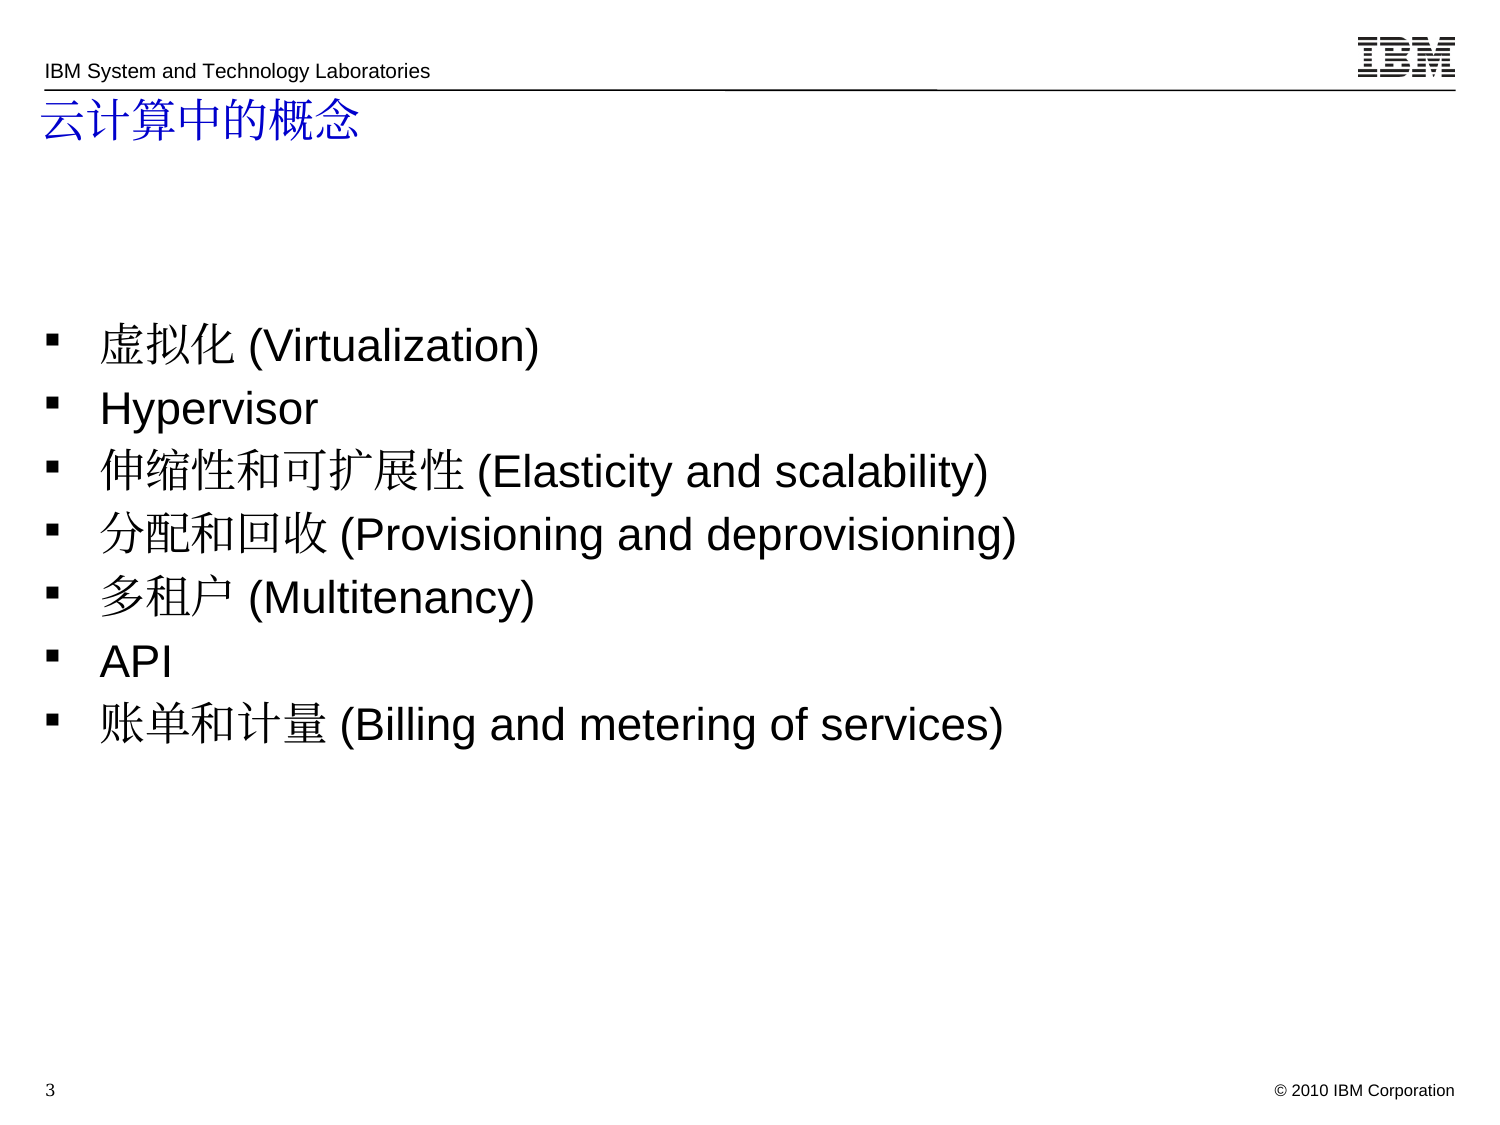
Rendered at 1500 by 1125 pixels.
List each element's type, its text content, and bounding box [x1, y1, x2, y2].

picture [1358, 37, 1455, 77]
text_box <number> [29, 1072, 85, 1108]
title 云计算中的概念 [24, 90, 1446, 193]
list 虚拟化(Virtualization) Hypervisor 伸缩性和可扩展性(Elasticity and scalability) 分配和回收(Provisioning and deprovisioning) 多租户(Multitenancy) API 账单和计量(Billing and metering of services) [29, 307, 1451, 1039]
